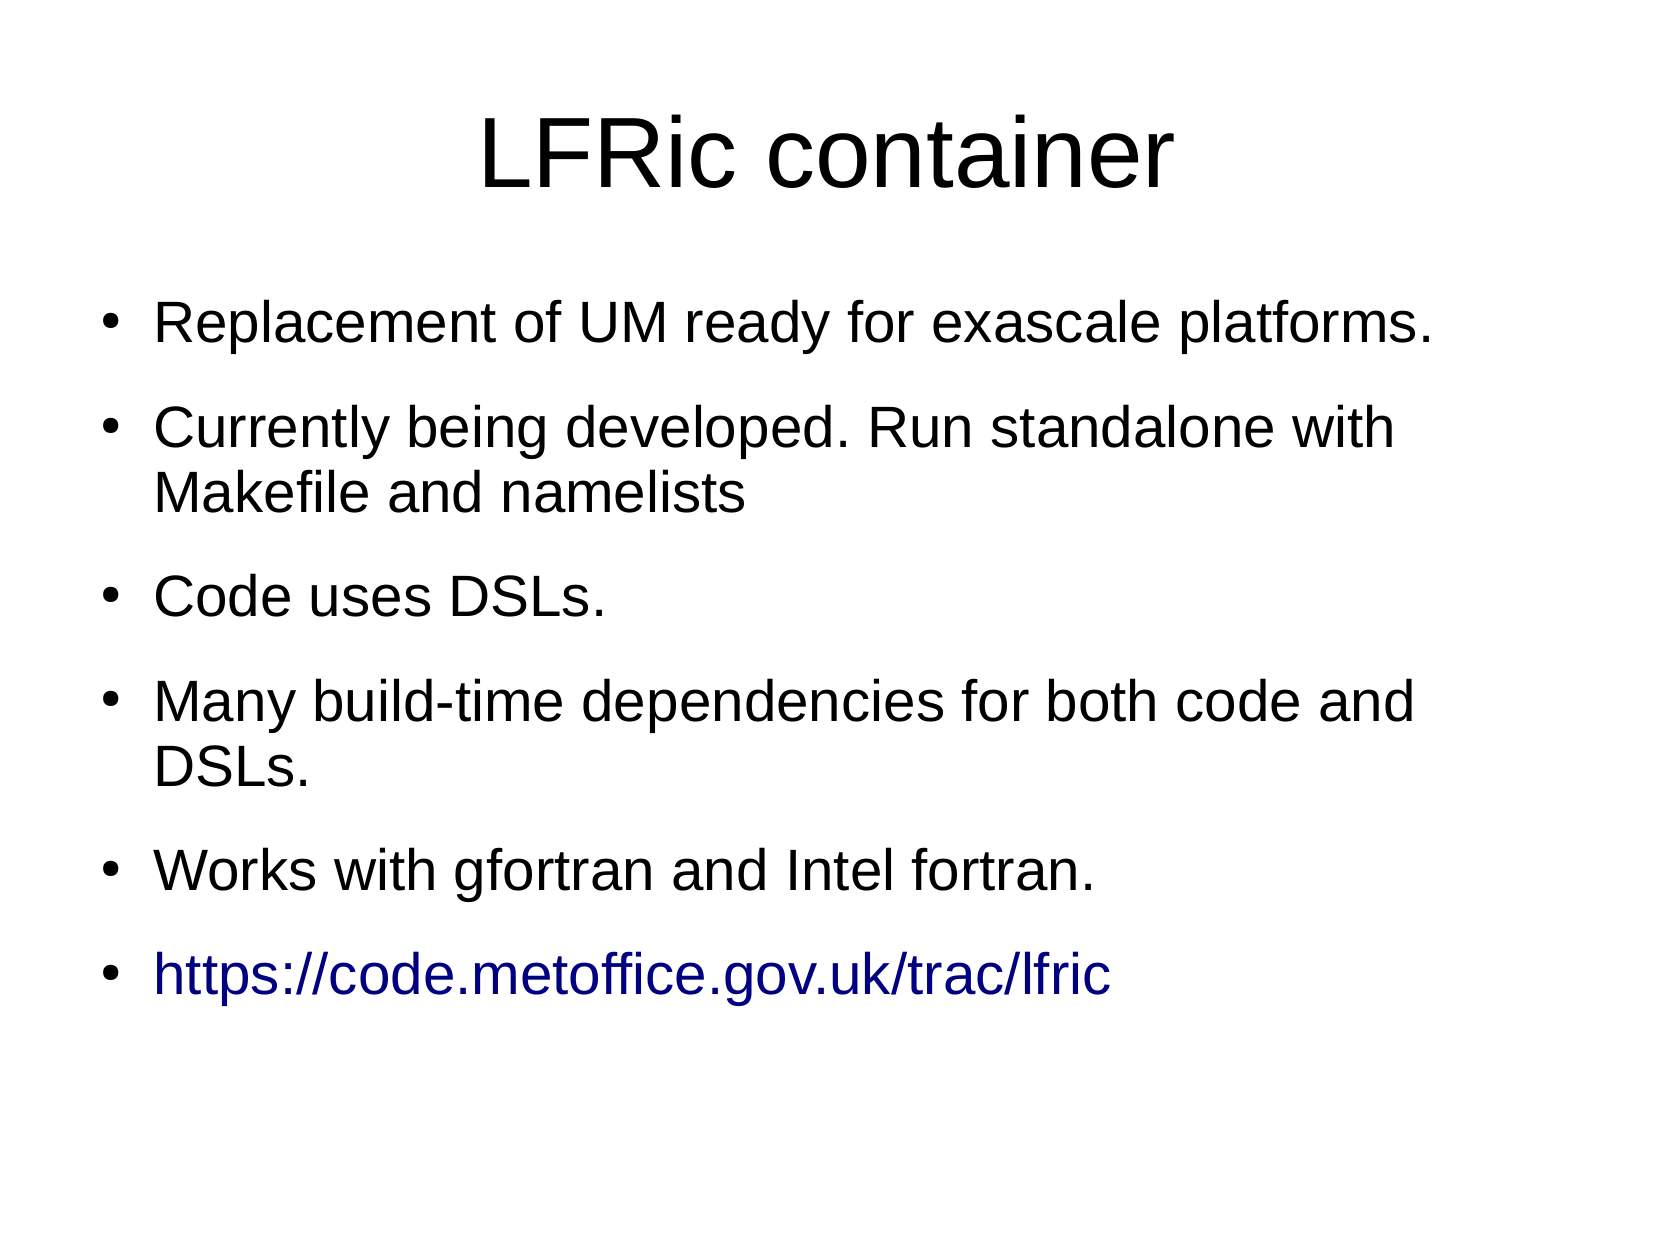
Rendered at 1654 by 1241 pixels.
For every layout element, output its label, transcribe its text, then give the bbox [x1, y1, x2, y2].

list Replacement of UM ready for exascale platforms. Currently being developed. Run standalone with Makefile and namelists Code uses DSLs. Many build-time dependencies for both code and DSLs. Works with gfortran and Intel fortran. https://code.metoffice.gov.uk/trac/lfric [82, 290, 1571, 1010]
title LFRic container [82, 49, 1571, 257]
